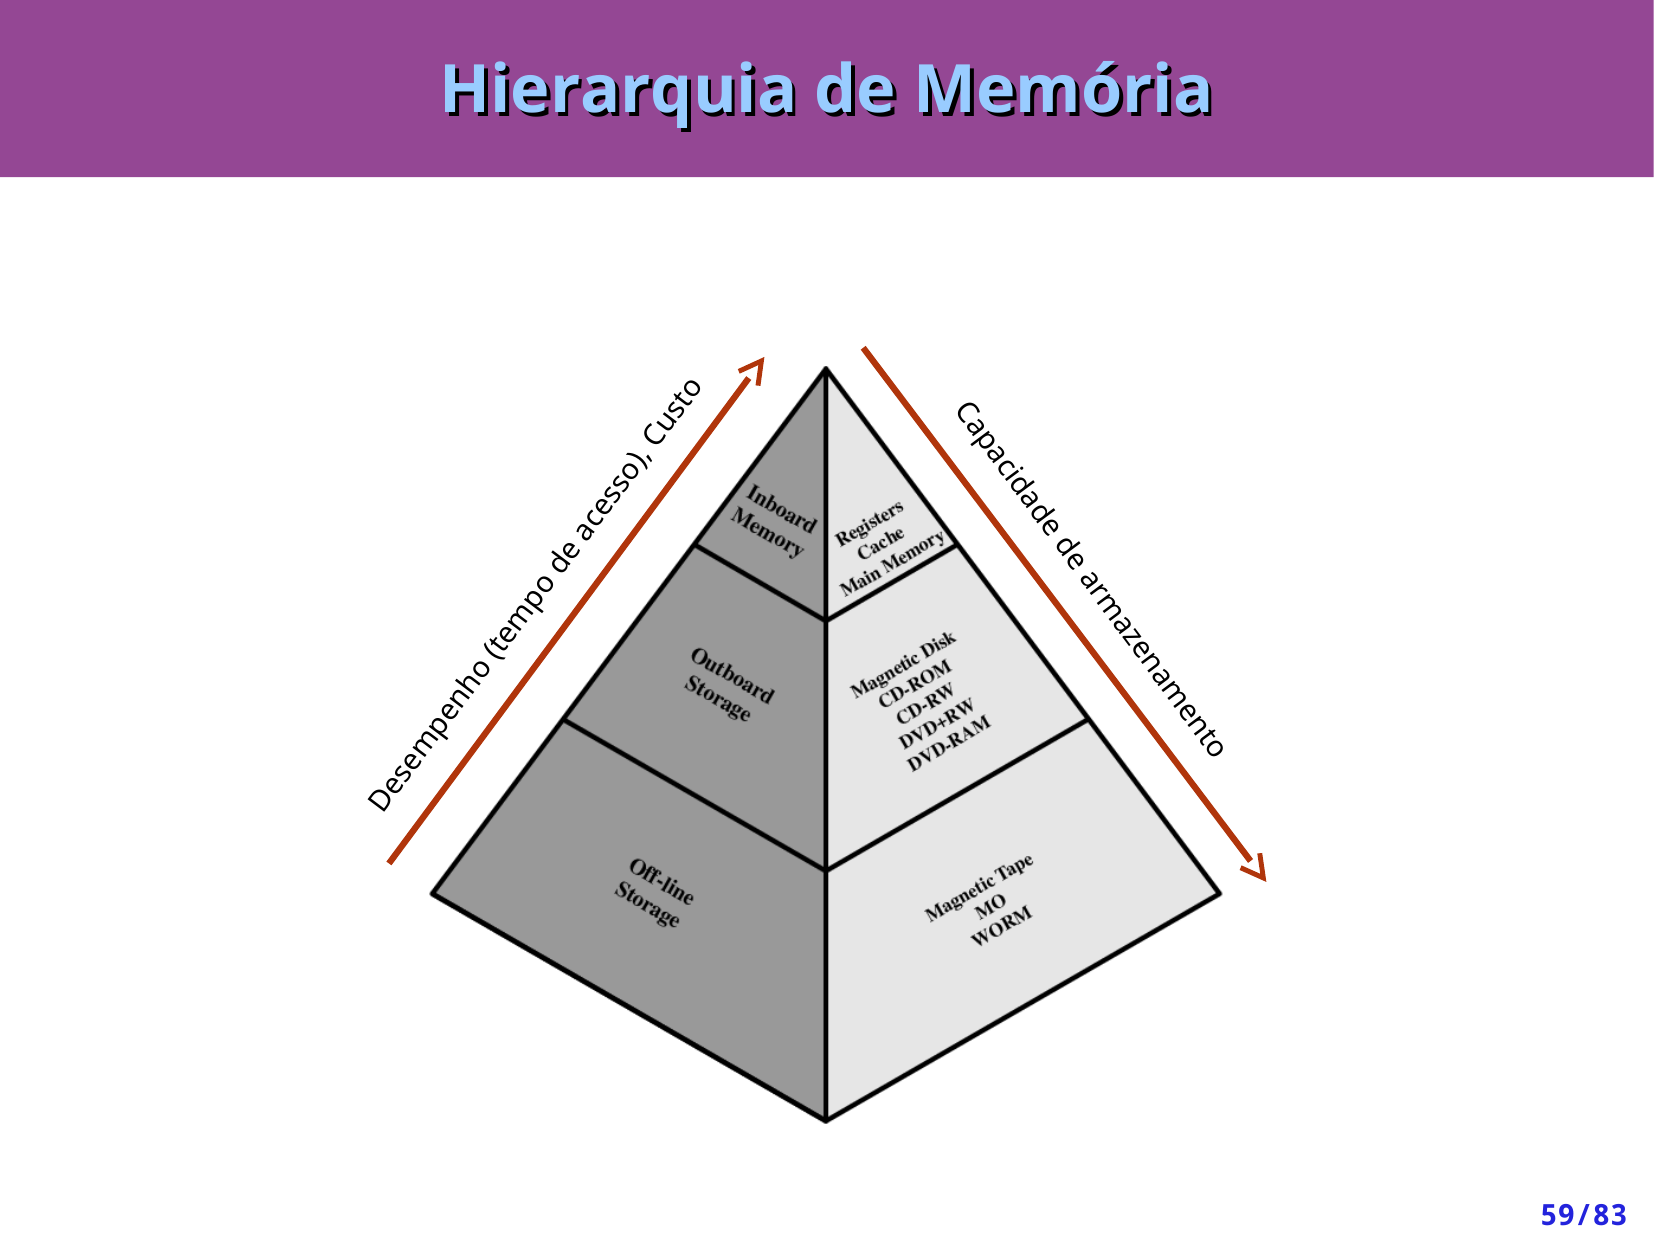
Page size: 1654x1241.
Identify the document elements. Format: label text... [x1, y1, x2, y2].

title Hierarquia de Memória [82, 0, 1571, 176]
text_box Desempenho (tempo de acesso), Custo [344, 352, 724, 835]
text_box Capacidade de armazenamento [934, 376, 1252, 782]
picture [408, 351, 1253, 1145]
picture [871, 351, 1253, 857]
